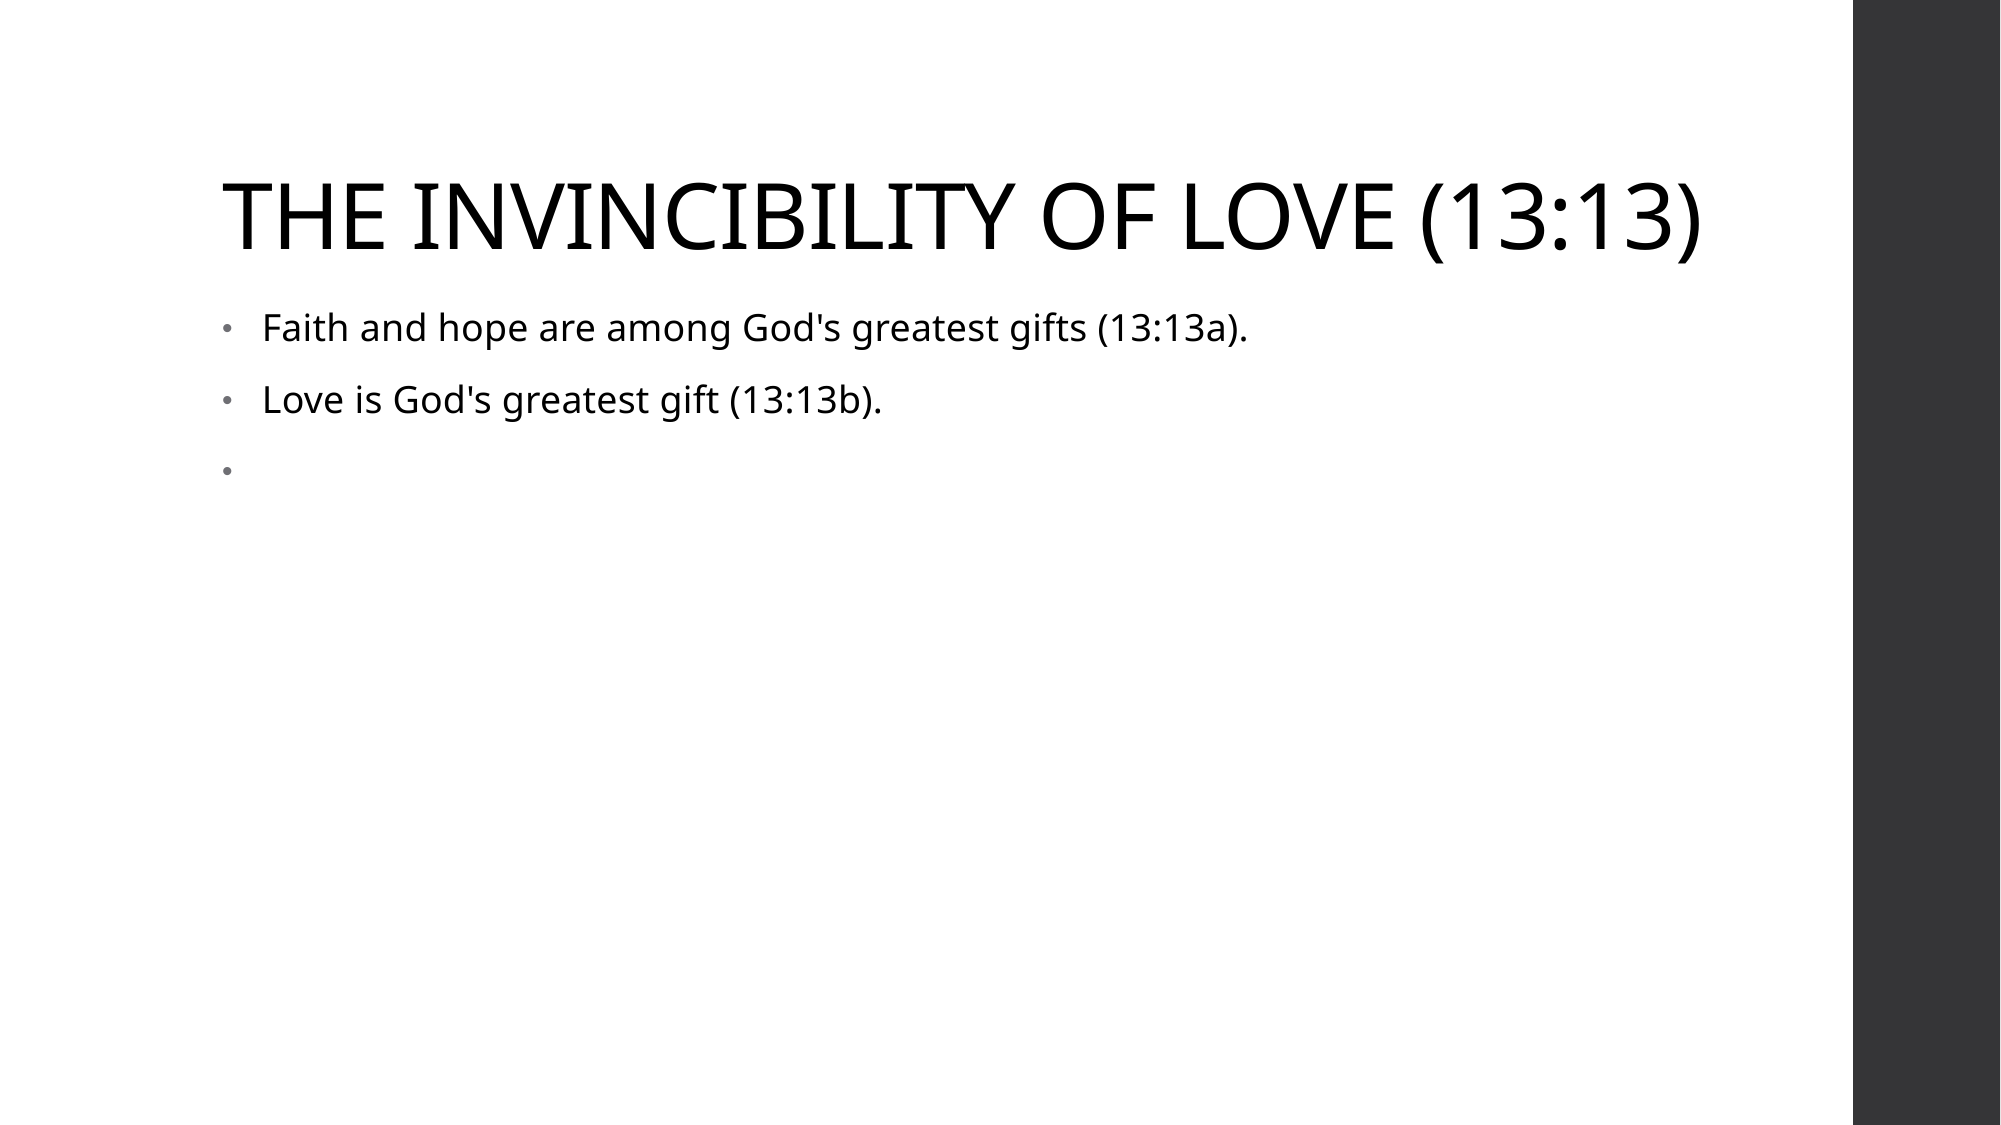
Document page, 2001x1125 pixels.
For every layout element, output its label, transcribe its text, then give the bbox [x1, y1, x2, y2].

list Faith and hope are among God's greatest gifts (13:13a). Love is God's greatest gift (13:13b). [206, 299, 1617, 1014]
title THE INVINCIBILITY OF LOVE (13:13) [206, 60, 1797, 278]
